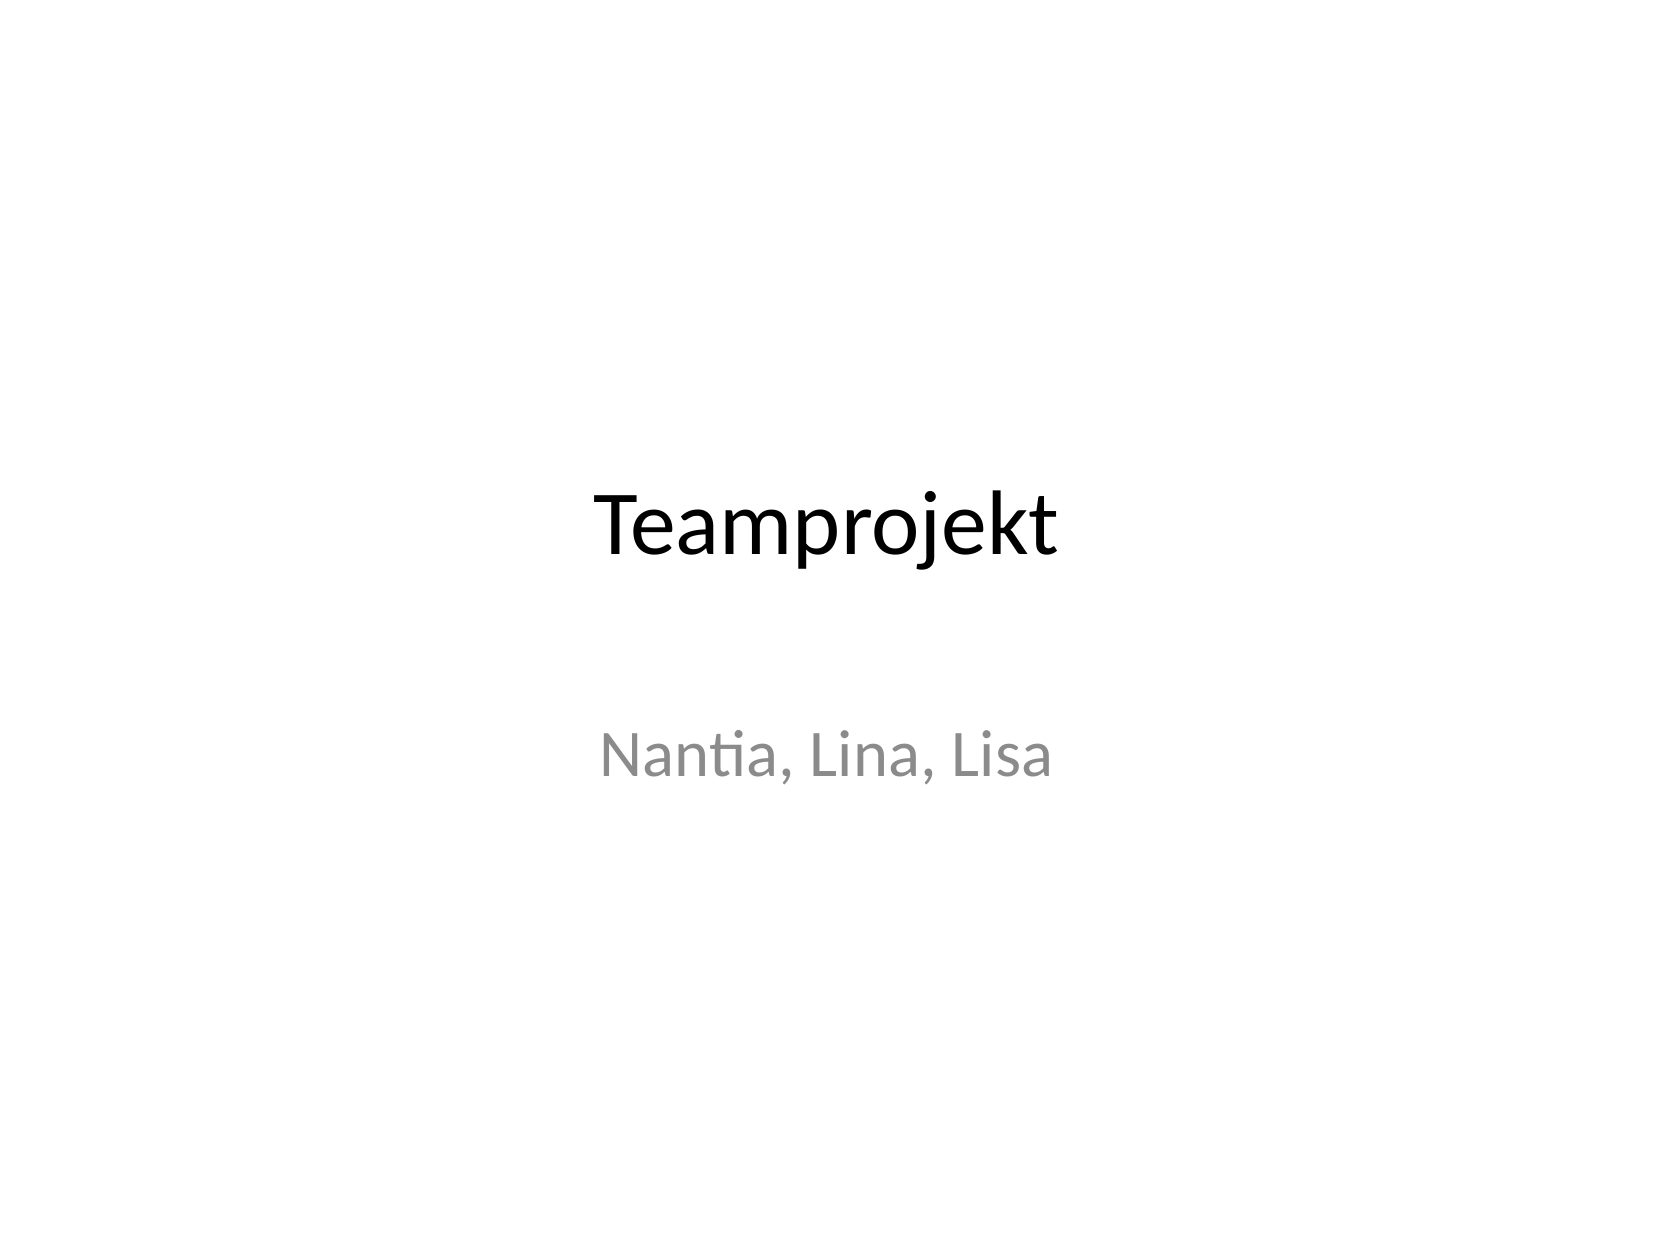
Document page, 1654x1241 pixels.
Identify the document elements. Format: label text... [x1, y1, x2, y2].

subtitle Nantia, Lina, Lisa [248, 702, 1406, 1020]
title Teamprojekt [124, 385, 1530, 651]
